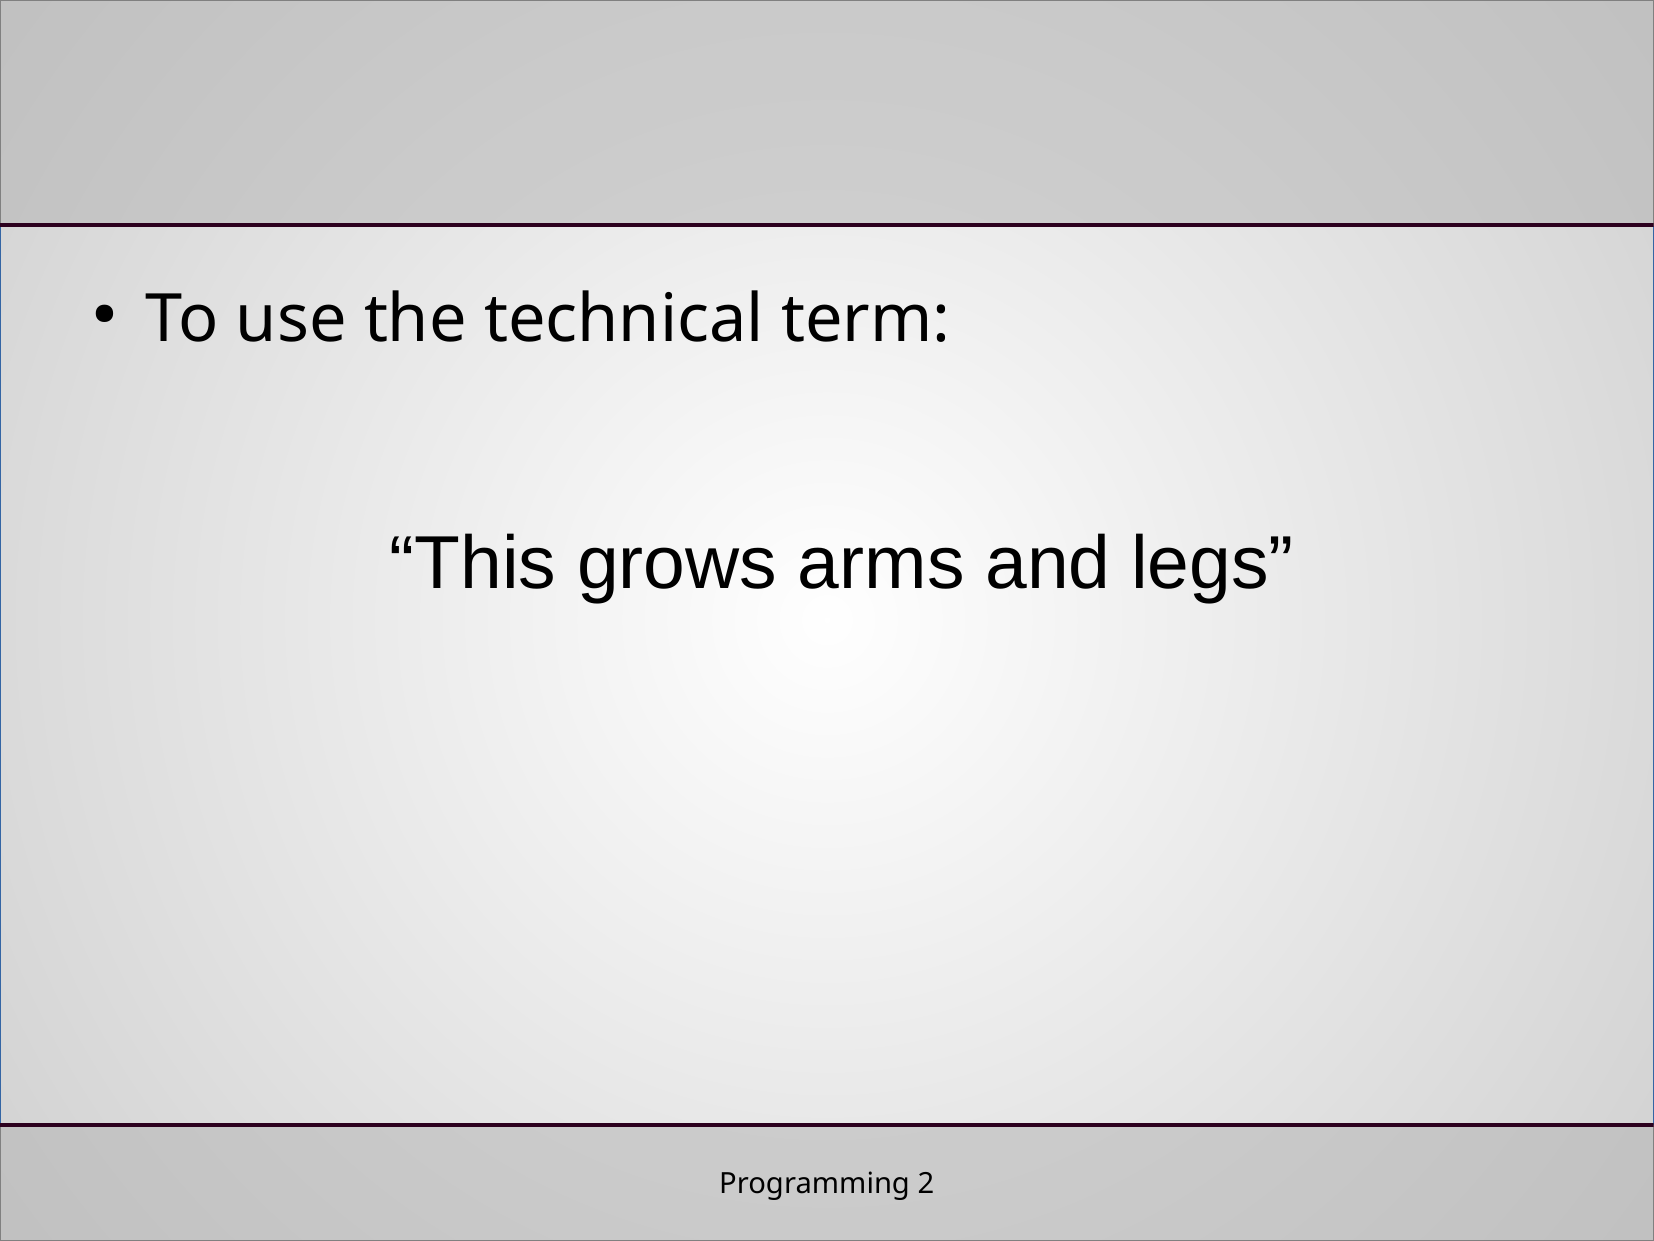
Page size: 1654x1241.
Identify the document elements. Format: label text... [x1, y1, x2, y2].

list To use the technical term: [75, 270, 1571, 1075]
text_box “This grows arms and legs” [375, 513, 1336, 661]
